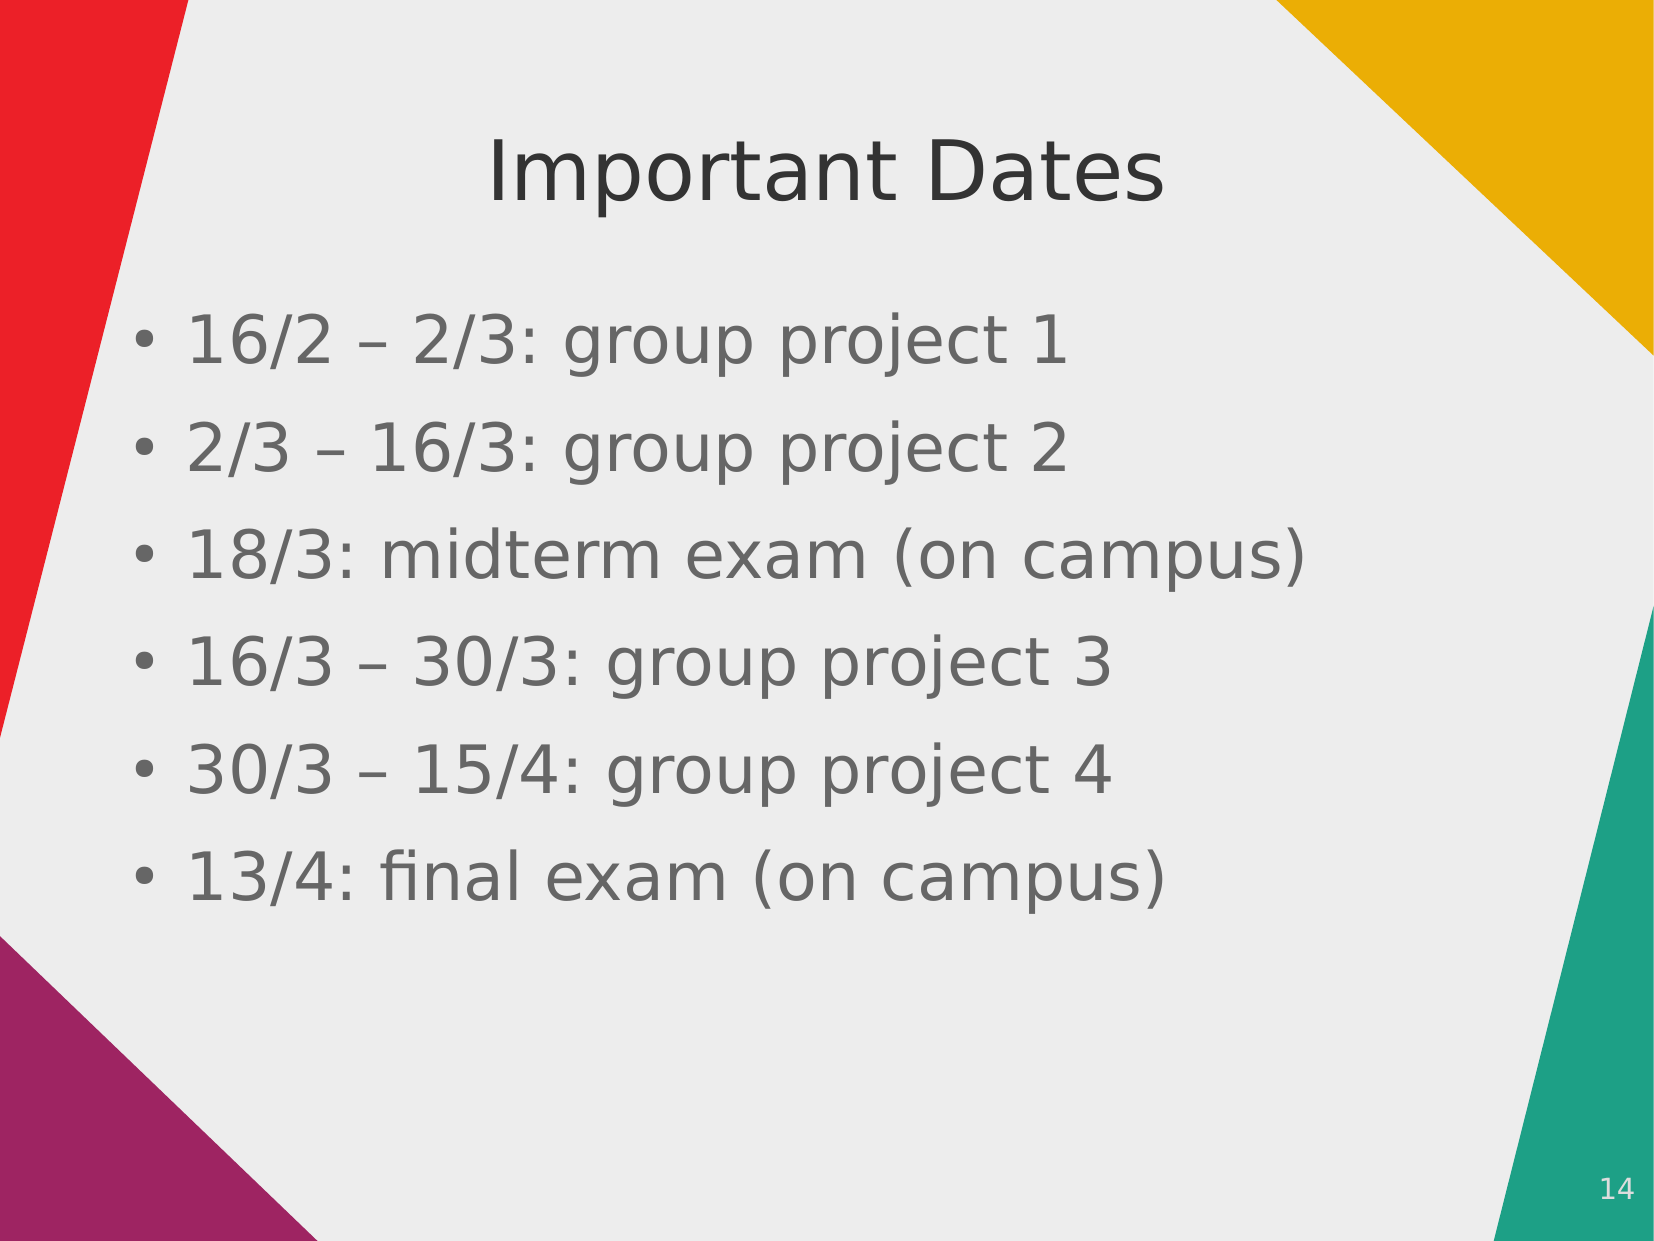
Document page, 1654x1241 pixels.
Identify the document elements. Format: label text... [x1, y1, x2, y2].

title Important Dates [114, 73, 1539, 271]
list 16/2 – 2/3: group project 1 2/3 – 16/3: group project 2 18/3: midterm exam (on campus) 16/3 – 30/3: group project 3 30/3 – 15/4: group project 4 13/4: final exam (on campus) [114, 302, 1539, 1033]
